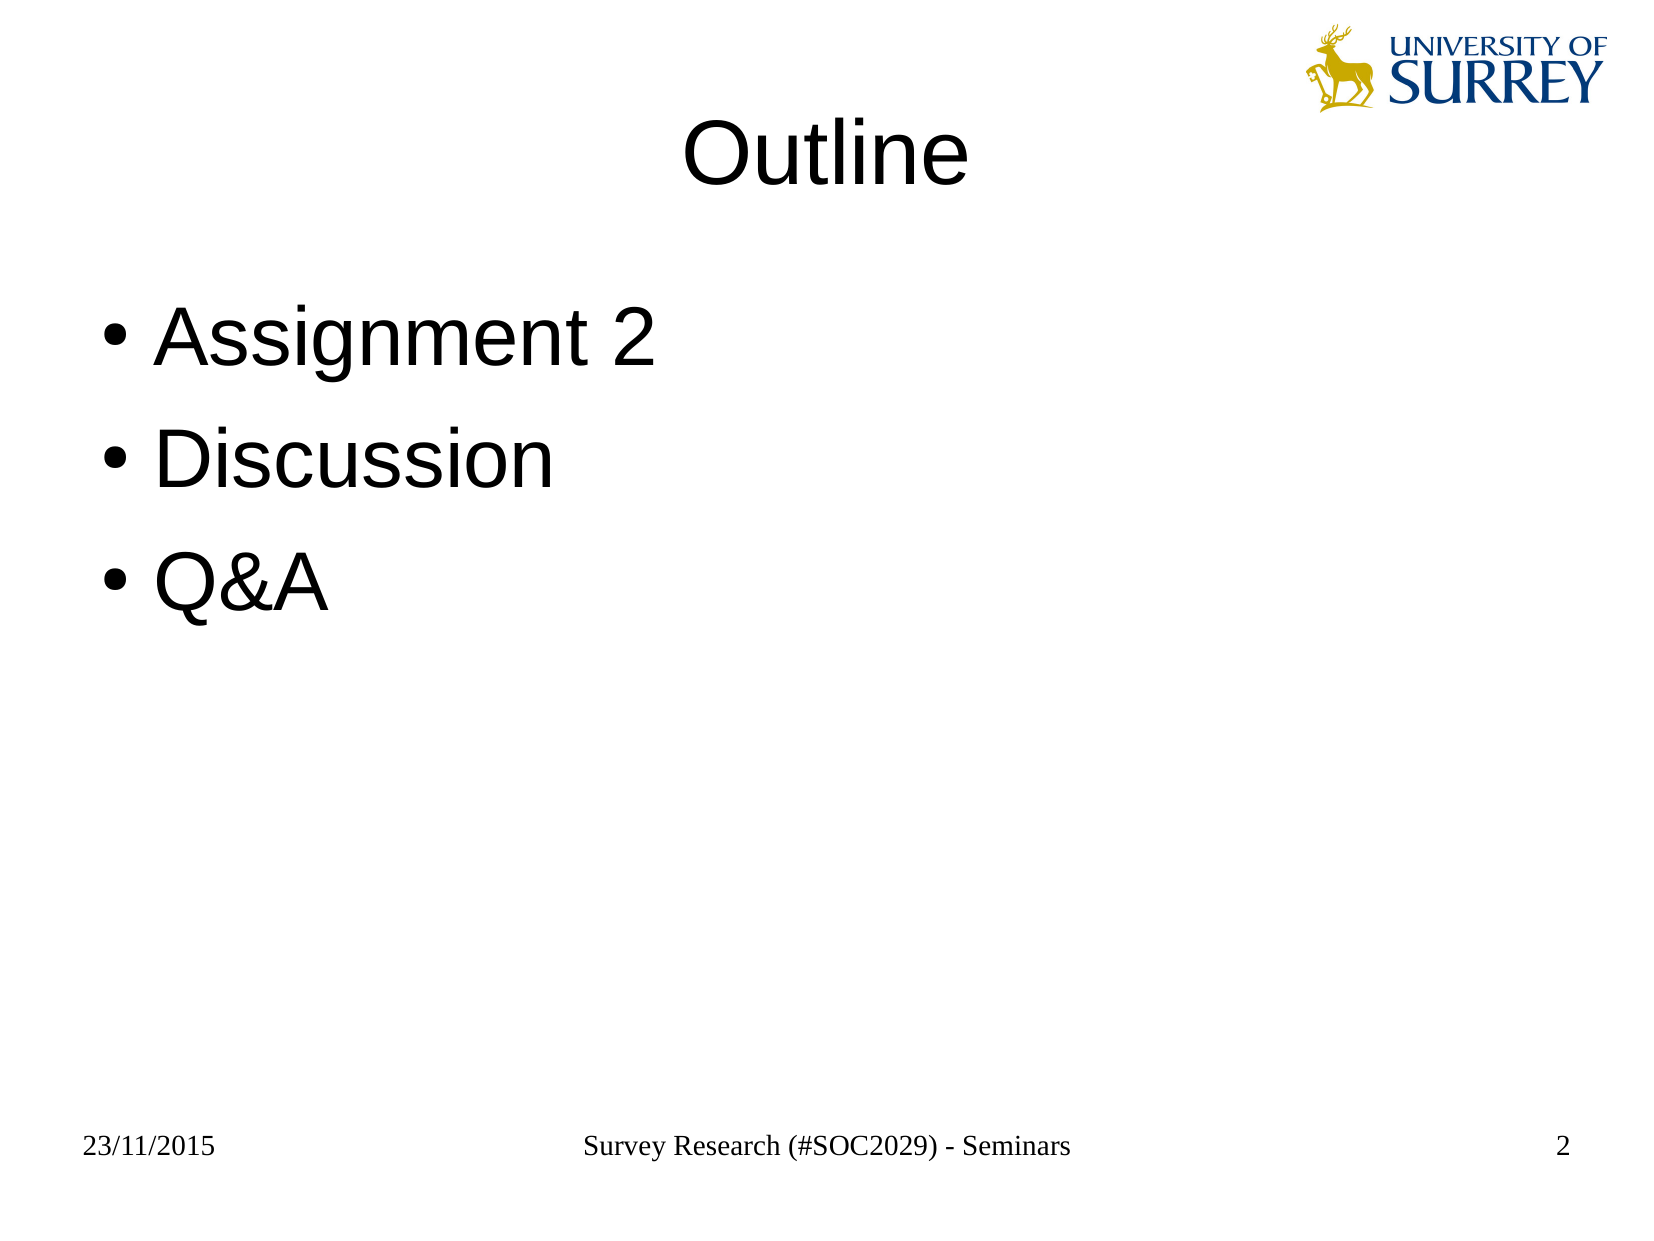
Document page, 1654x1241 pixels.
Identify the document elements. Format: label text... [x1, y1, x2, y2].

picture [1306, 23, 1607, 113]
title Outline [82, 49, 1571, 257]
list Assignment 2 Discussion Q&A [82, 290, 1571, 1010]
